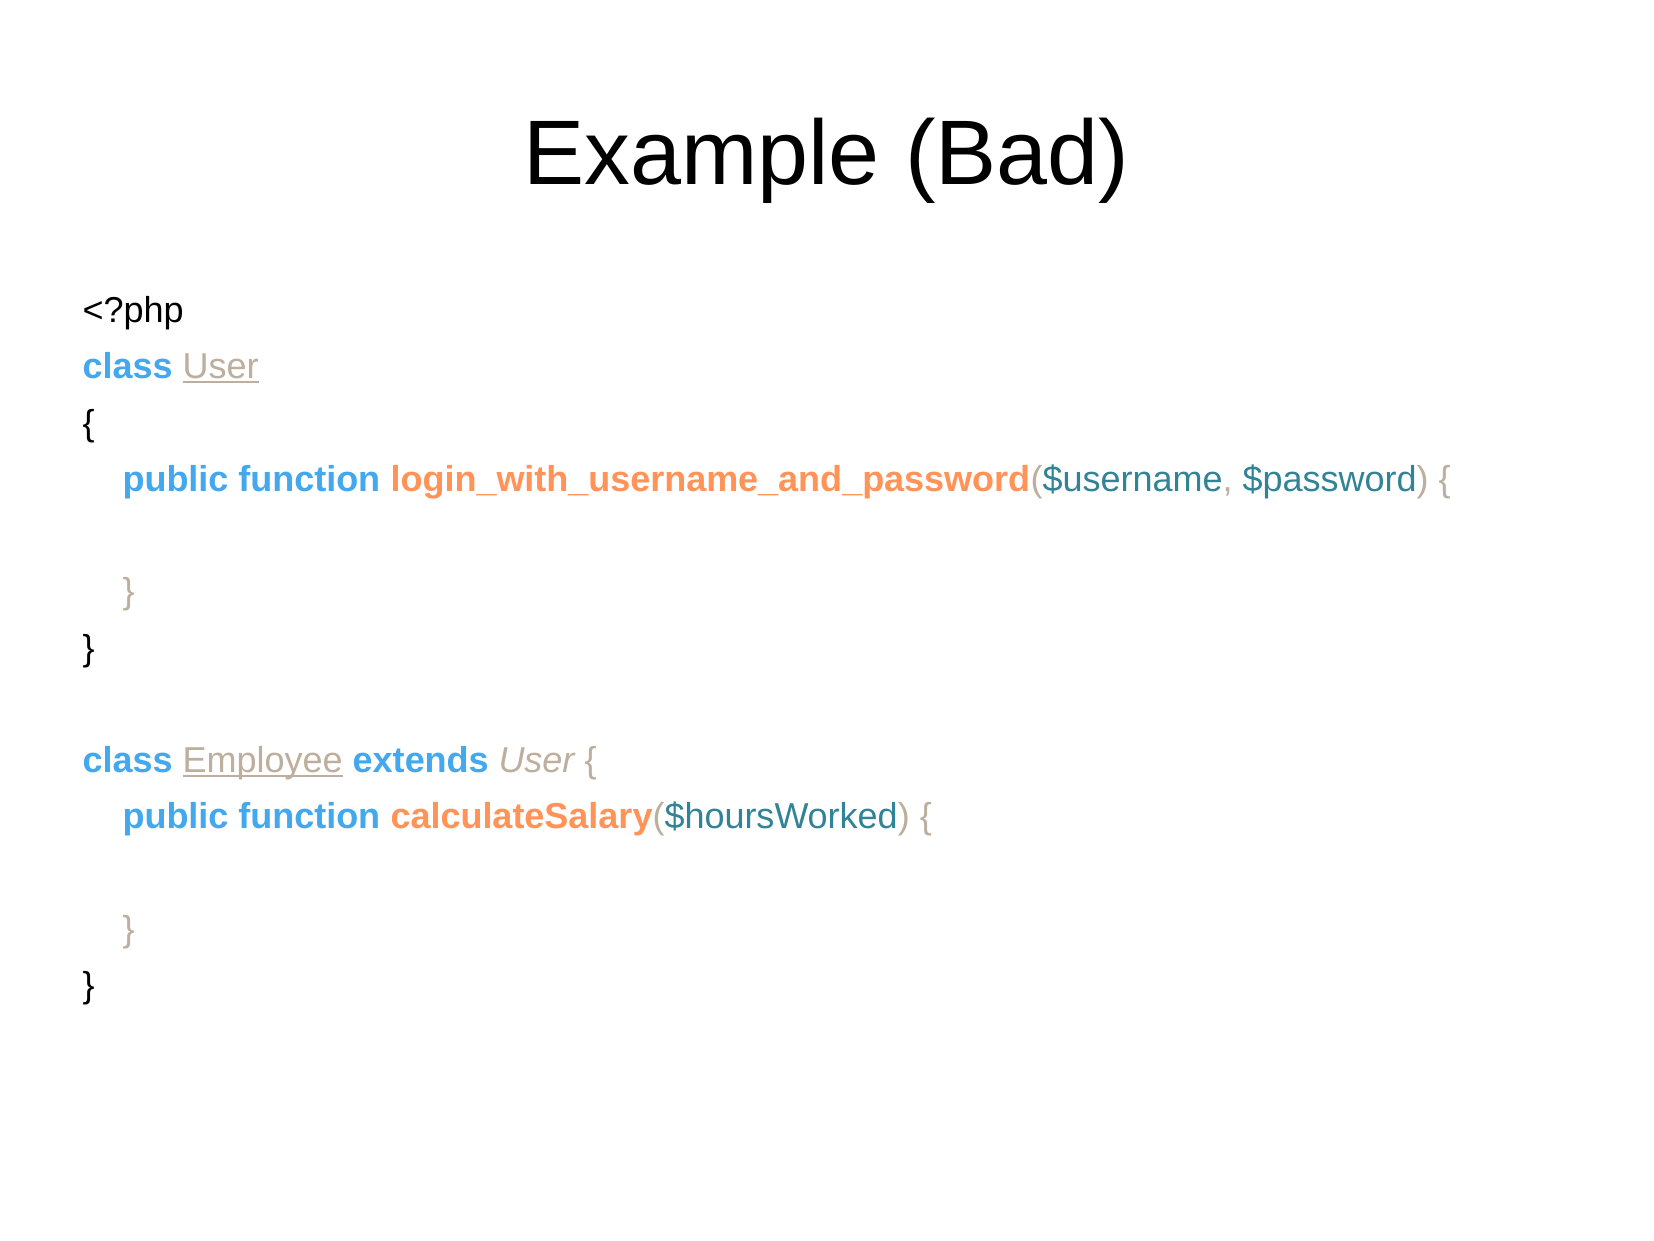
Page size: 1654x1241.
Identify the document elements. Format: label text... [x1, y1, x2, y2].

title Example (Bad) [82, 49, 1571, 257]
list <?php class User { public function login_with_username_and_password($username, $password) { } } class Employee extends User { public function calculateSalary($hoursWorked) { } } [82, 290, 1571, 1010]
